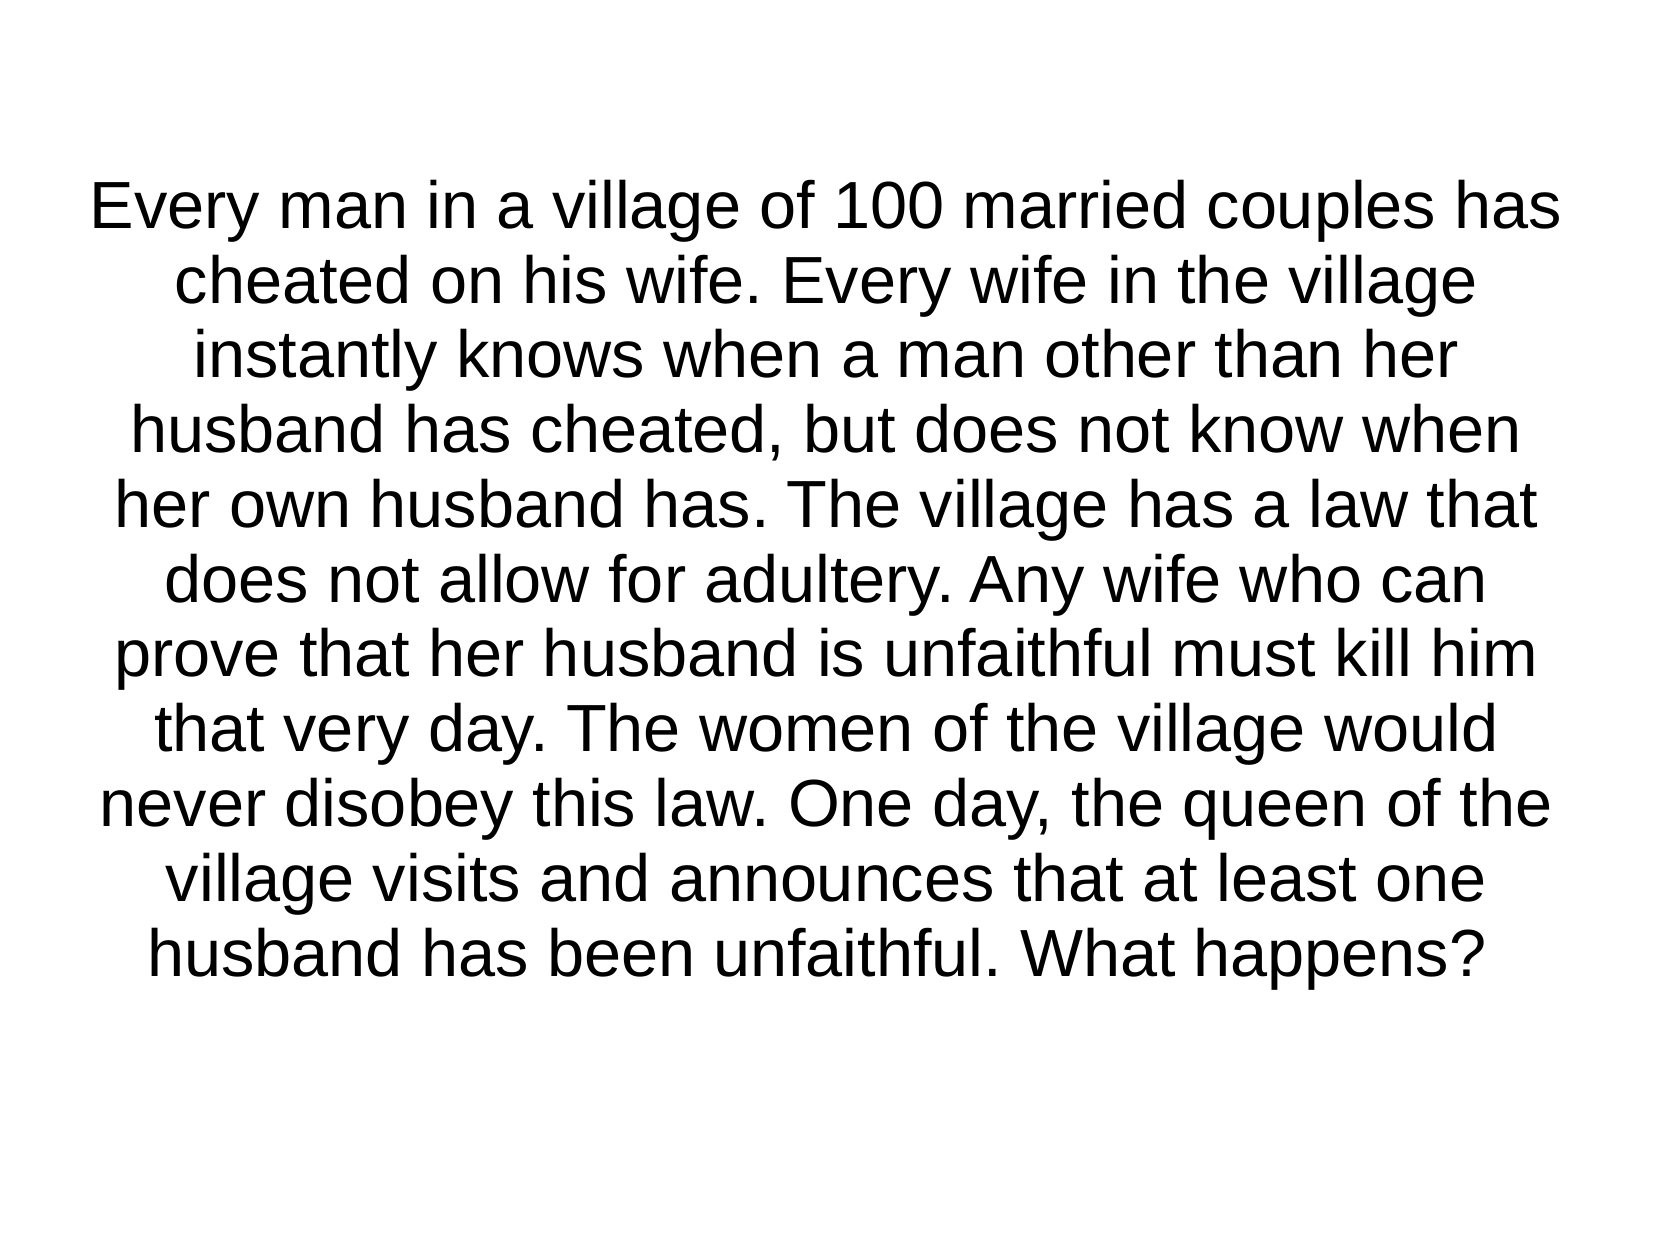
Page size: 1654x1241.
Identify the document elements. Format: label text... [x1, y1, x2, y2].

subtitle Every man in a village of 100 married couples has cheated on his wife. Every wife in the village instantly knows when a man other than her husband has cheated, but does not know when her own husband has. The village has a law that does not allow for adultery. Any wife who can prove that her husband is unfaithful must kill him that very day. The women of the village would never disobey this law. One day, the queen of the village visits and announces that at least one husband has been unfaithful. What happens? [82, 56, 1571, 1102]
